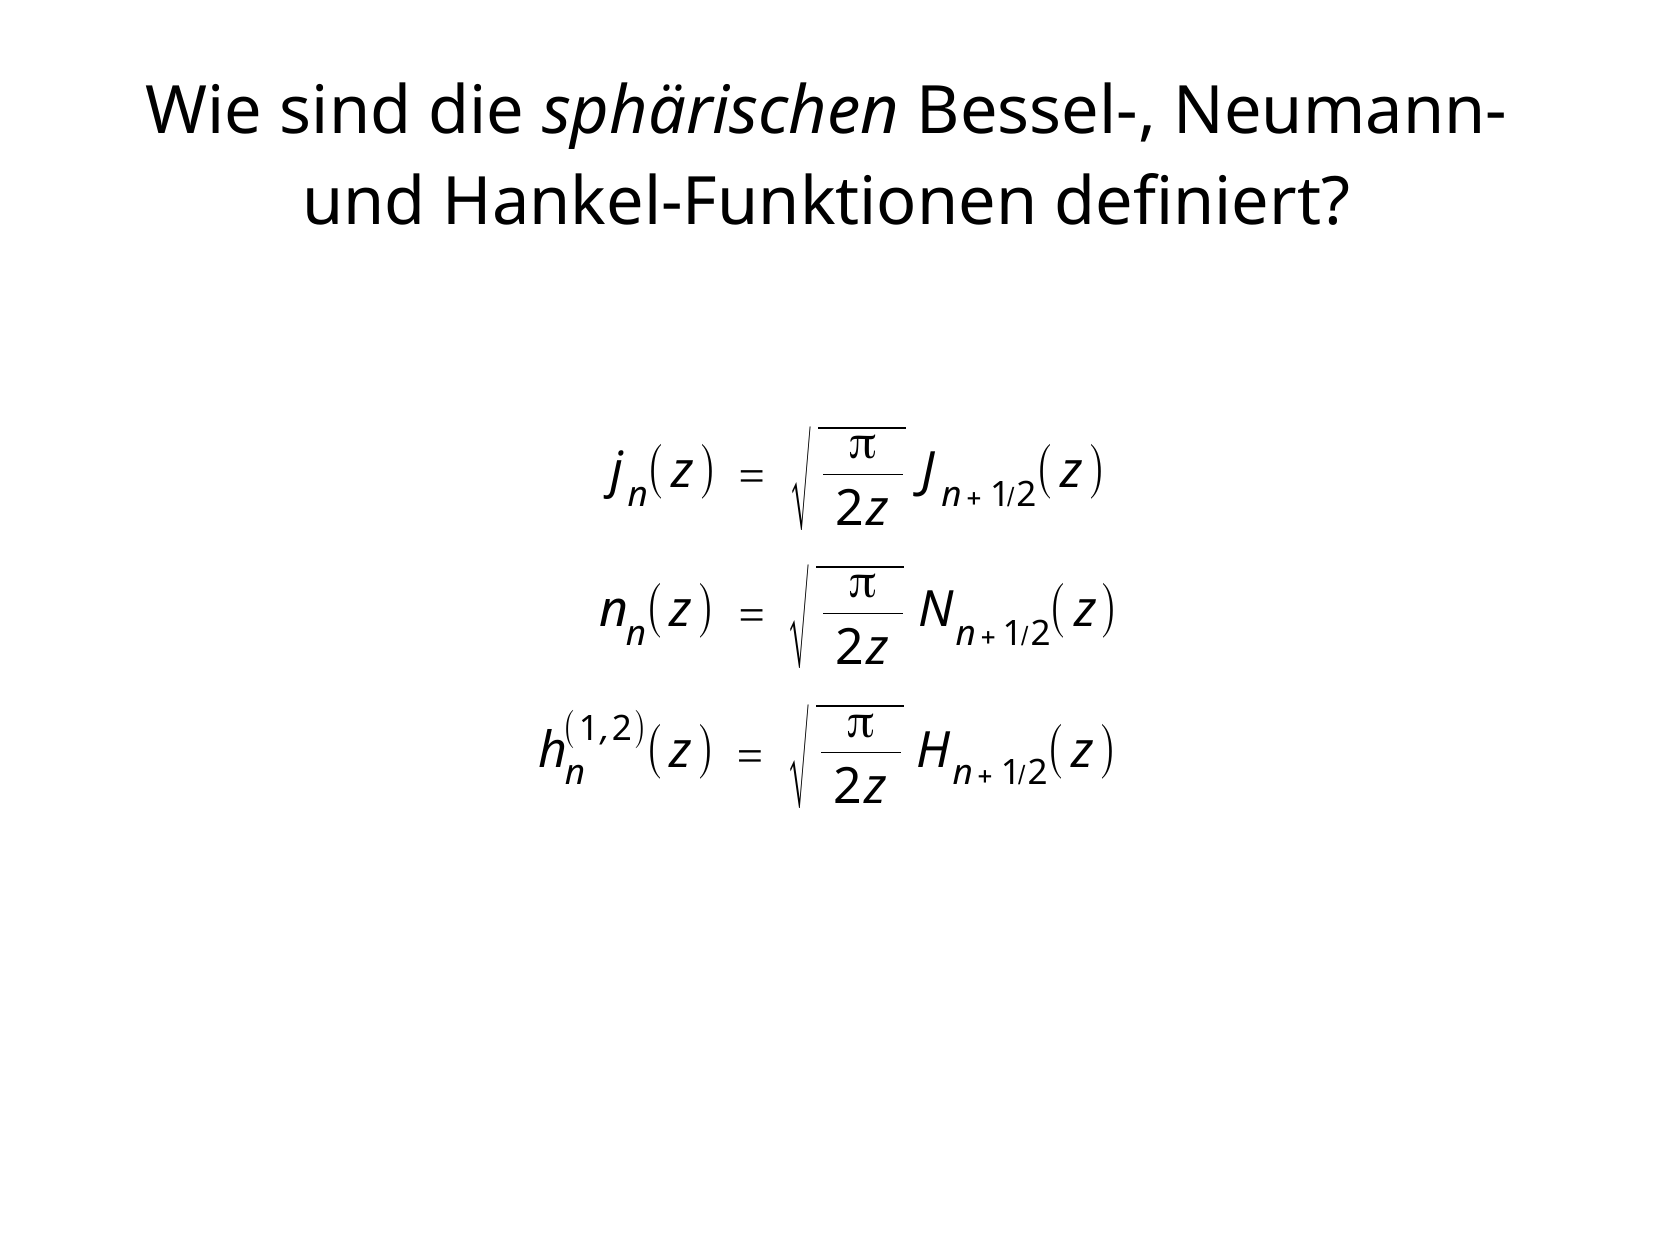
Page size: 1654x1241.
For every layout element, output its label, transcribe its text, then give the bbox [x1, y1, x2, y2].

chart [529, 423, 1125, 817]
title Wie sind die sphärischen Bessel-, Neumann- und Hankel-Funktionen definiert? [82, 49, 1571, 257]
